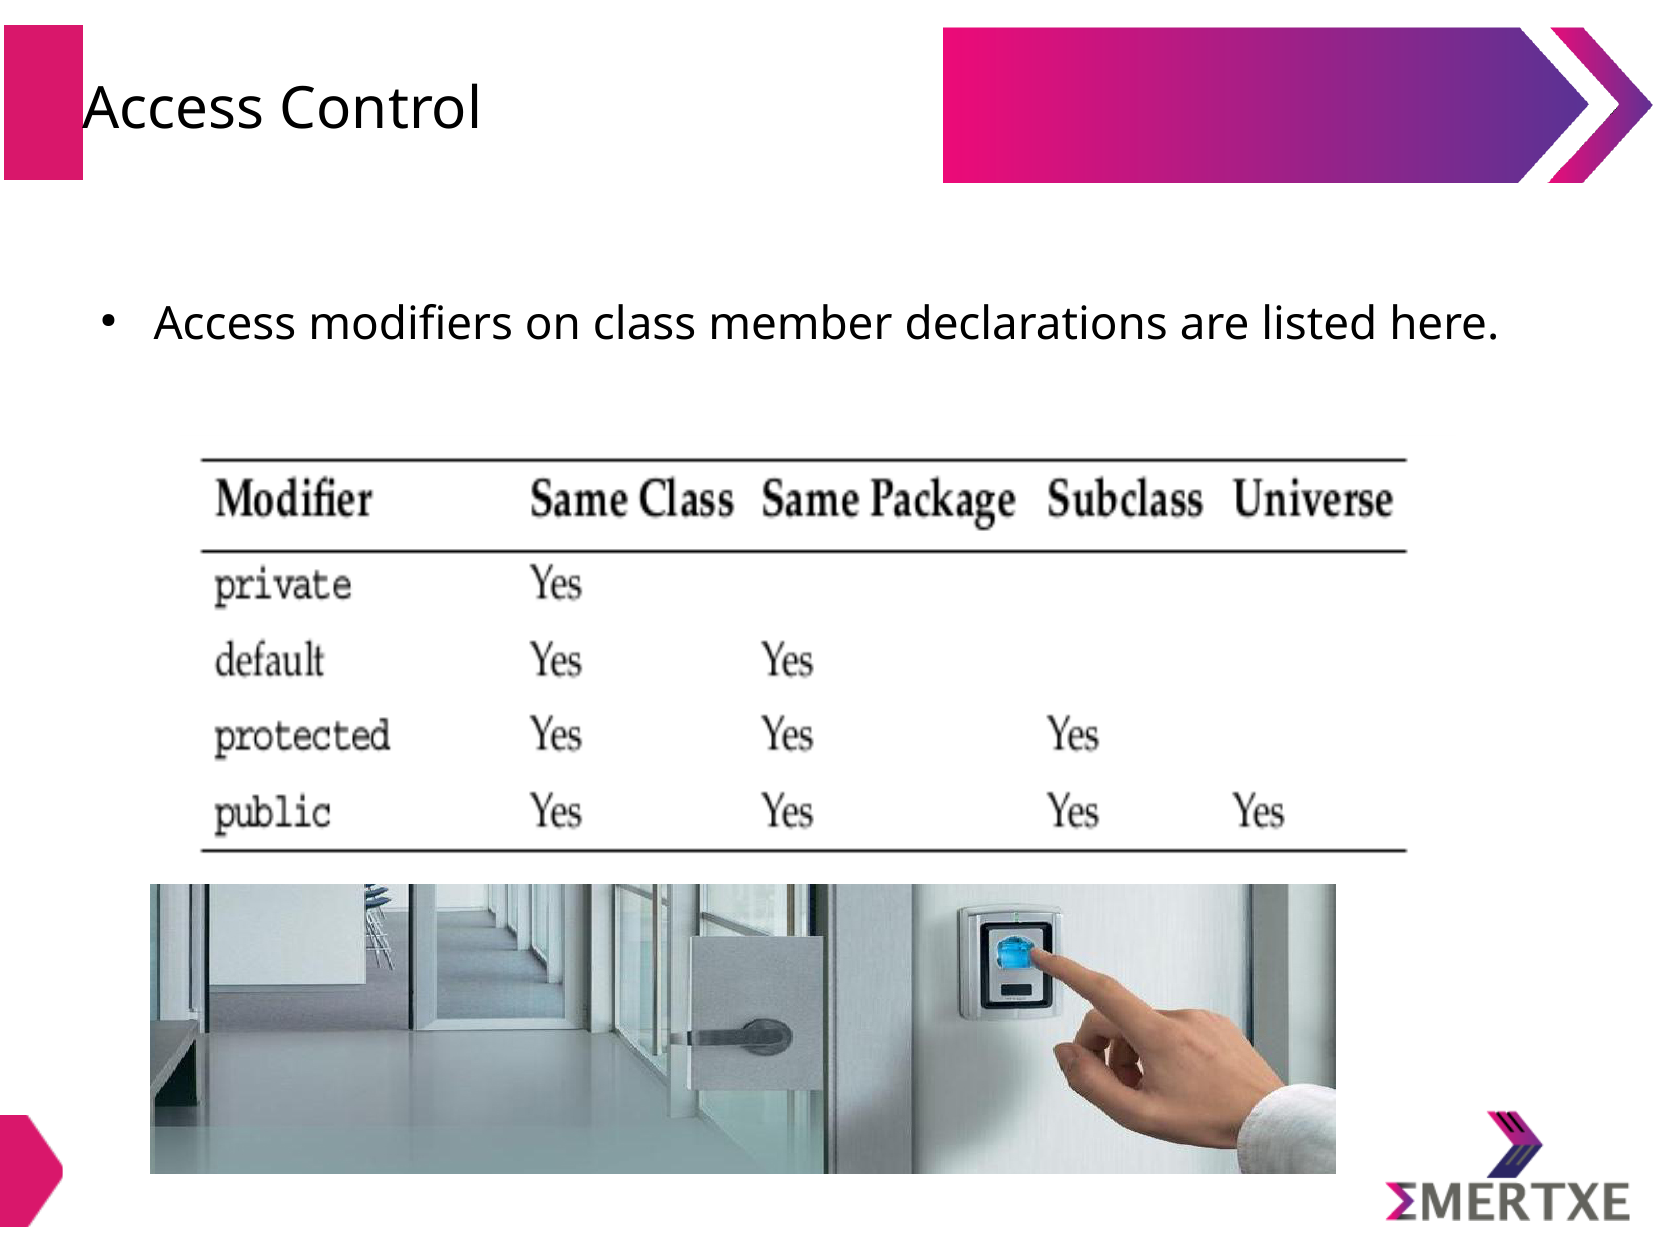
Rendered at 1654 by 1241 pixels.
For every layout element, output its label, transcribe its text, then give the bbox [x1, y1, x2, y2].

picture [1571, 27, 1653, 183]
title Access Control [82, 2, 1571, 210]
picture [1385, 1107, 1631, 1221]
picture [150, 434, 1456, 1174]
list Access modifiers on class member declarations are listed here. [82, 290, 1571, 1010]
